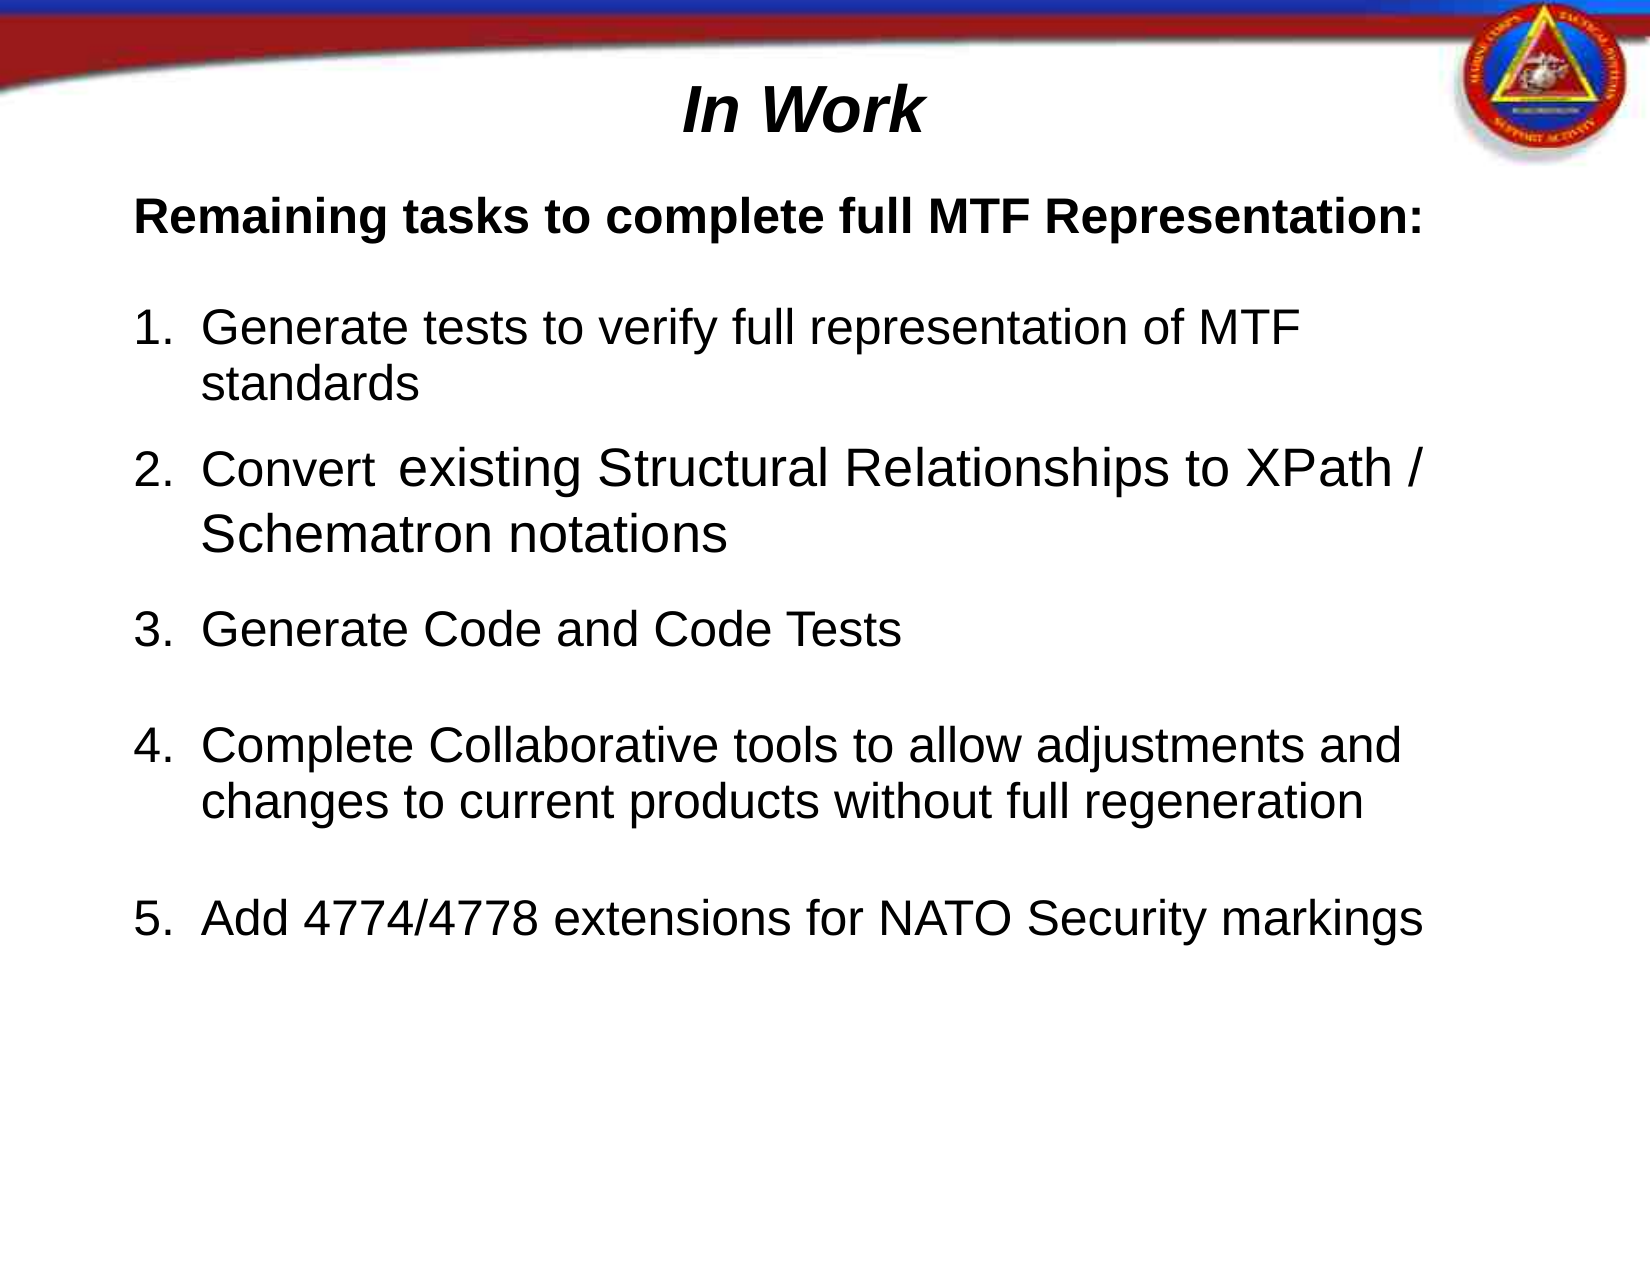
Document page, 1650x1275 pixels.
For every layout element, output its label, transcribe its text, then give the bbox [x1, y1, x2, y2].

text_box Remaining tasks to complete full MTF Representation: Generate tests to verify full representation of MTF standards Convert existing Structural Relationships to XPath / Schematron notations Generate Code and Code Tests Complete Collaborative tools to allow adjustments and changes to current products without full regeneration Add 4774/4778 extensions for NATO Security markings [118, 180, 1514, 990]
text_box In Work [88, 64, 1520, 155]
picture [0, 0, 1650, 175]
